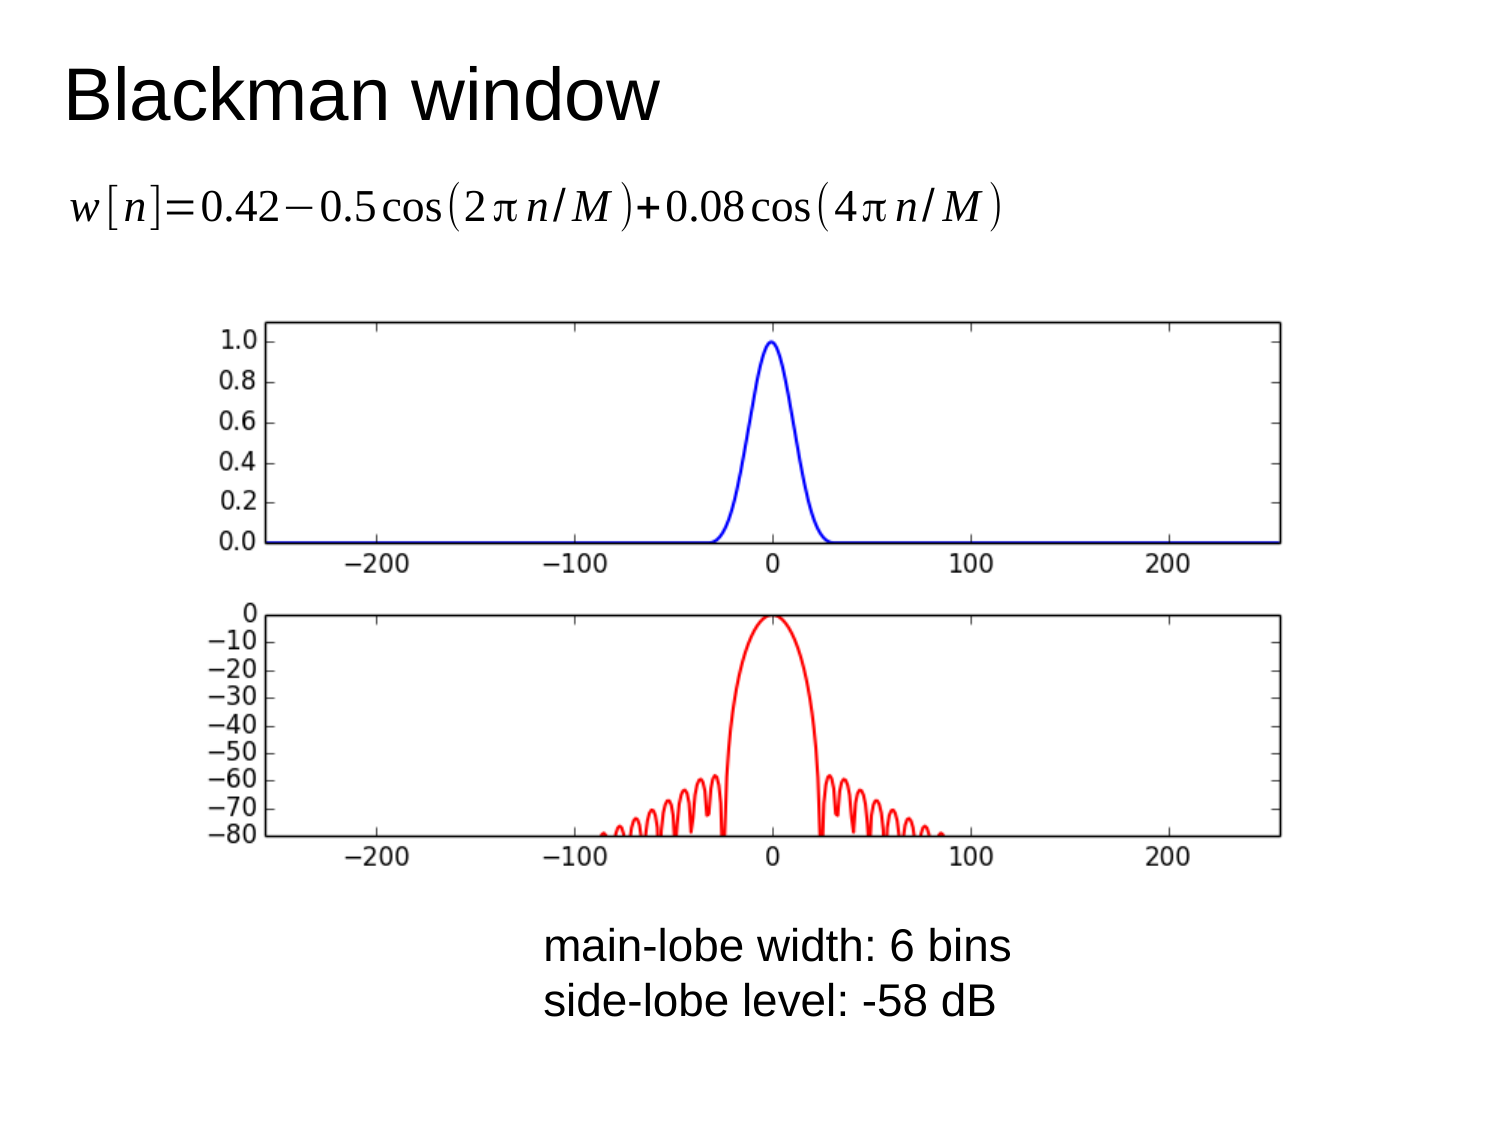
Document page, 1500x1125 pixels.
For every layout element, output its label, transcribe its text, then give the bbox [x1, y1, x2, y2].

text_box main-lobe width: 6 bins side-lobe level: -58 dB [528, 904, 1028, 1034]
picture [181, 295, 1307, 896]
chart [62, 179, 1010, 235]
title Blackman window [63, 27, 1414, 163]
